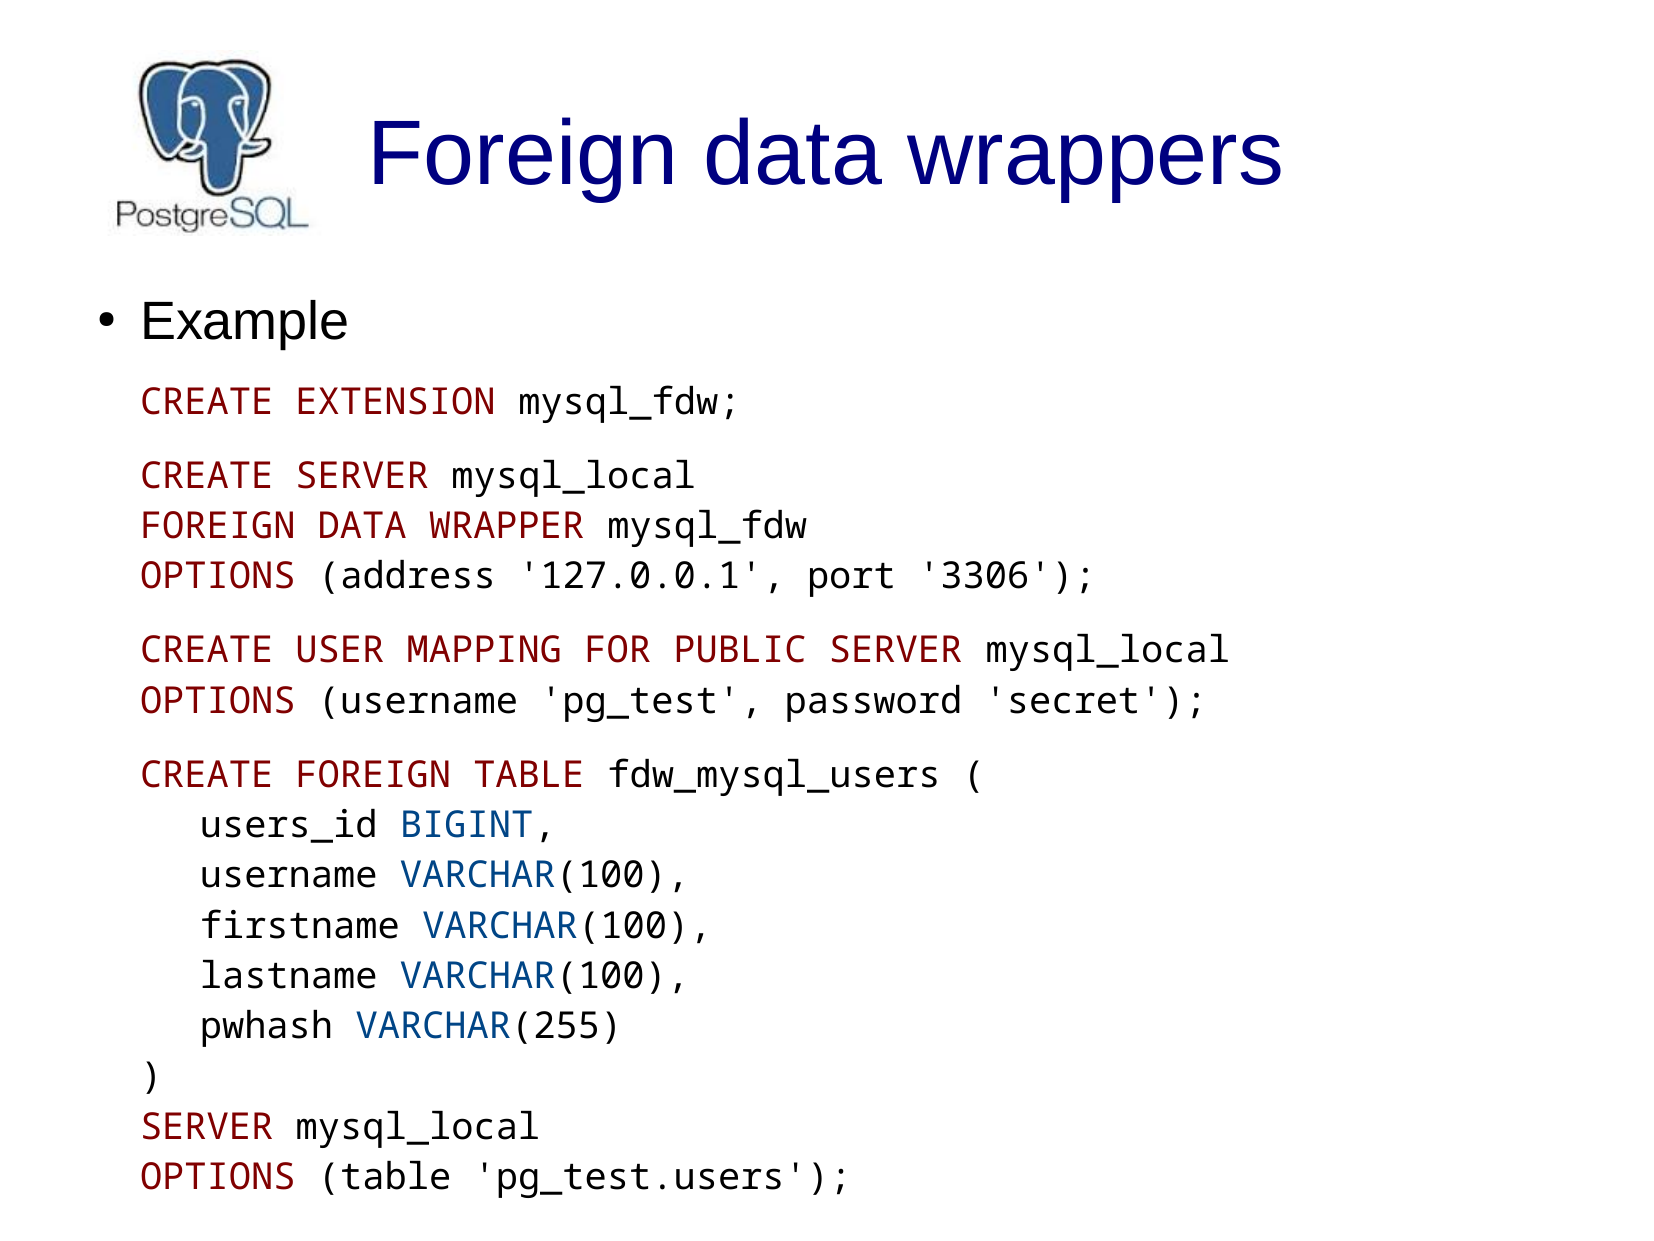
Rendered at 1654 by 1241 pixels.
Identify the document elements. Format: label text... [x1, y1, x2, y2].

list Example CREATE EXTENSION mysql_fdw; CREATE SERVER mysql_local FOREIGN DATA WRAPPER mysql_fdw OPTIONS (address '127.0.0.1', port '3306'); CREATE USER MAPPING FOR PUBLIC SERVER mysql_local OPTIONS (username 'pg_test', password 'secret'); CREATE FOREIGN TABLE fdw_mysql_users ( users_id BIGINT, username VARCHAR(100), firstname VARCHAR(100), lastname VARCHAR(100), pwhash VARCHAR(255) ) SERVER mysql_local OPTIONS (table 'pg_test.users'); [82, 290, 1538, 1205]
title Foreign data wrappers [82, 49, 1571, 257]
picture [58, 50, 356, 237]
